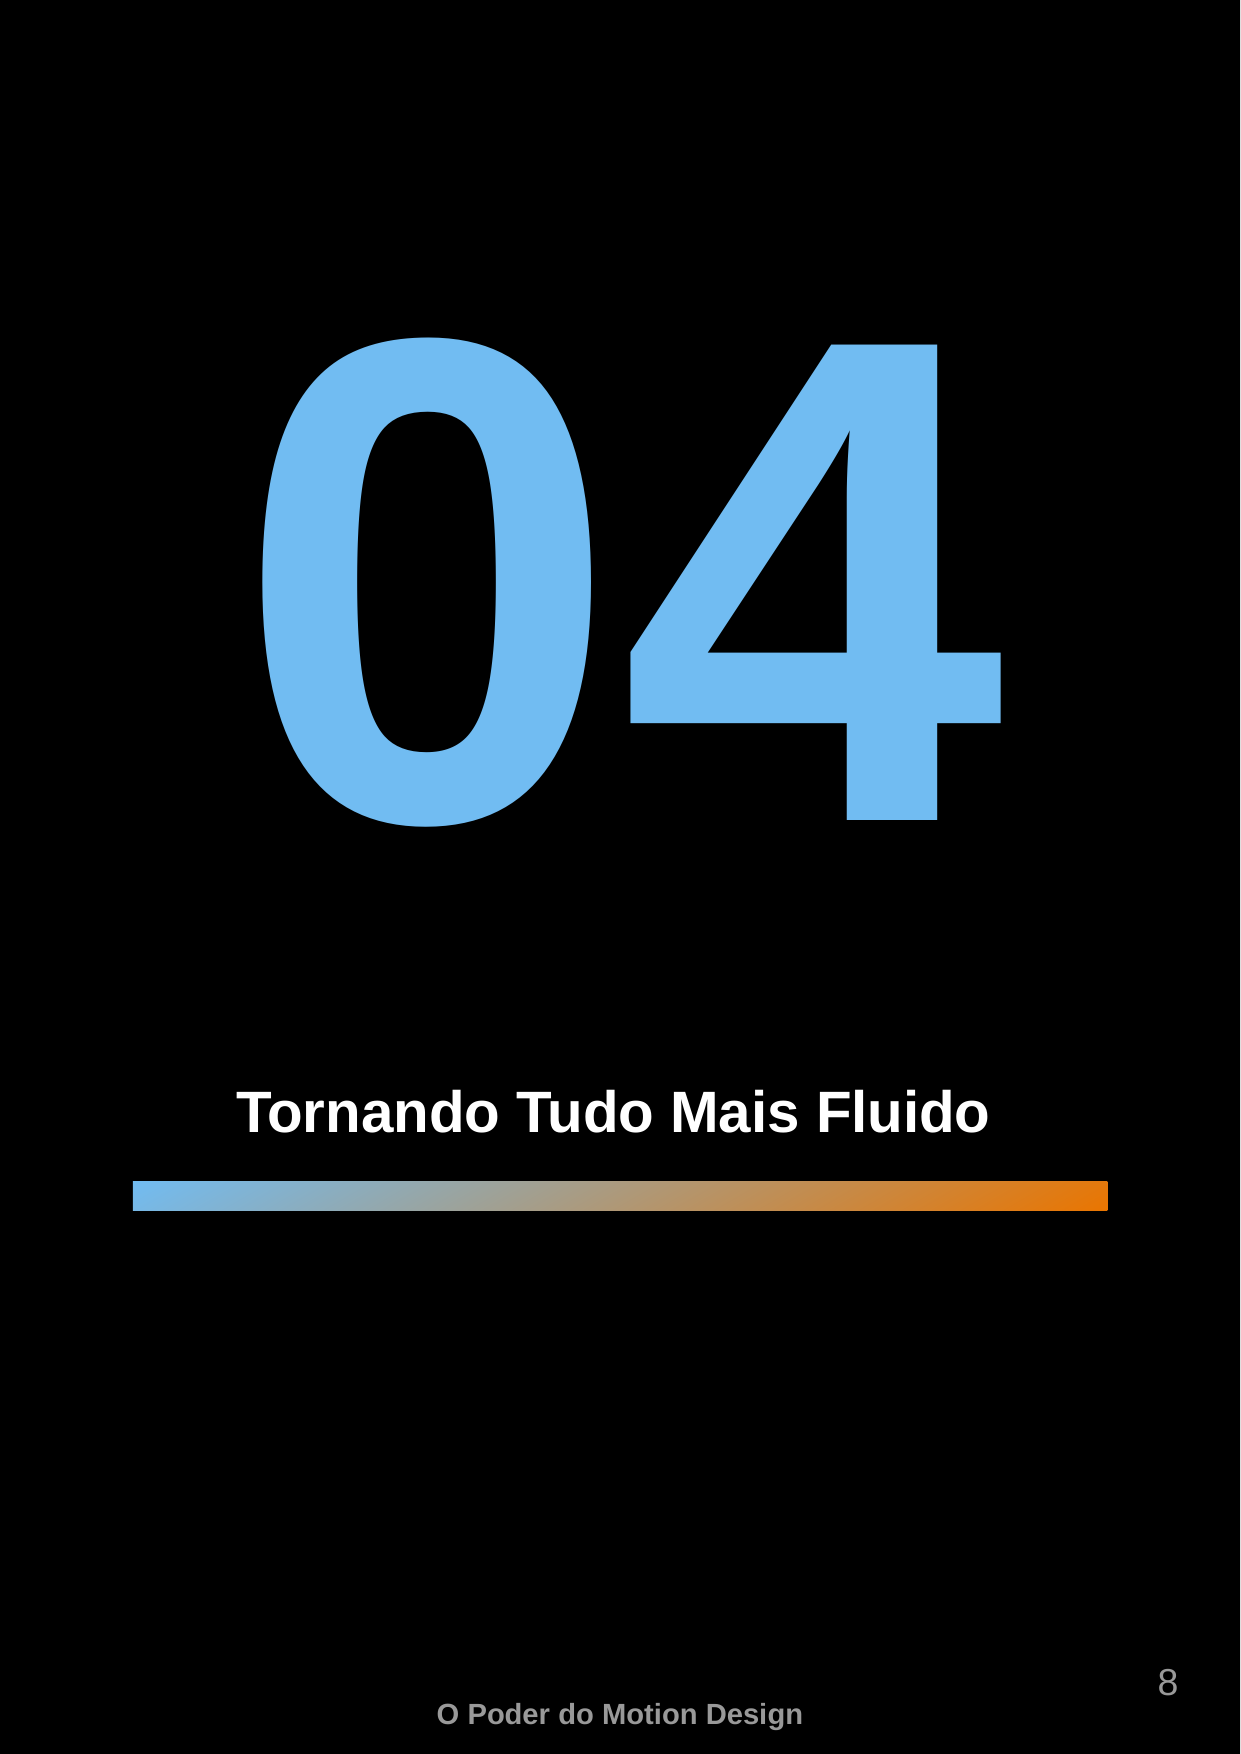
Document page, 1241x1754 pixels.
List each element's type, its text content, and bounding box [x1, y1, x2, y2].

text_box 8 [1142, 1653, 1194, 1711]
text_box 04 [221, 187, 1020, 975]
text_box [0, 0, 1241, 1754]
text_box Tornando Tudo Mais Fluido [221, 1072, 1019, 1170]
text_box O Poder do Motion Design [421, 1690, 819, 1739]
